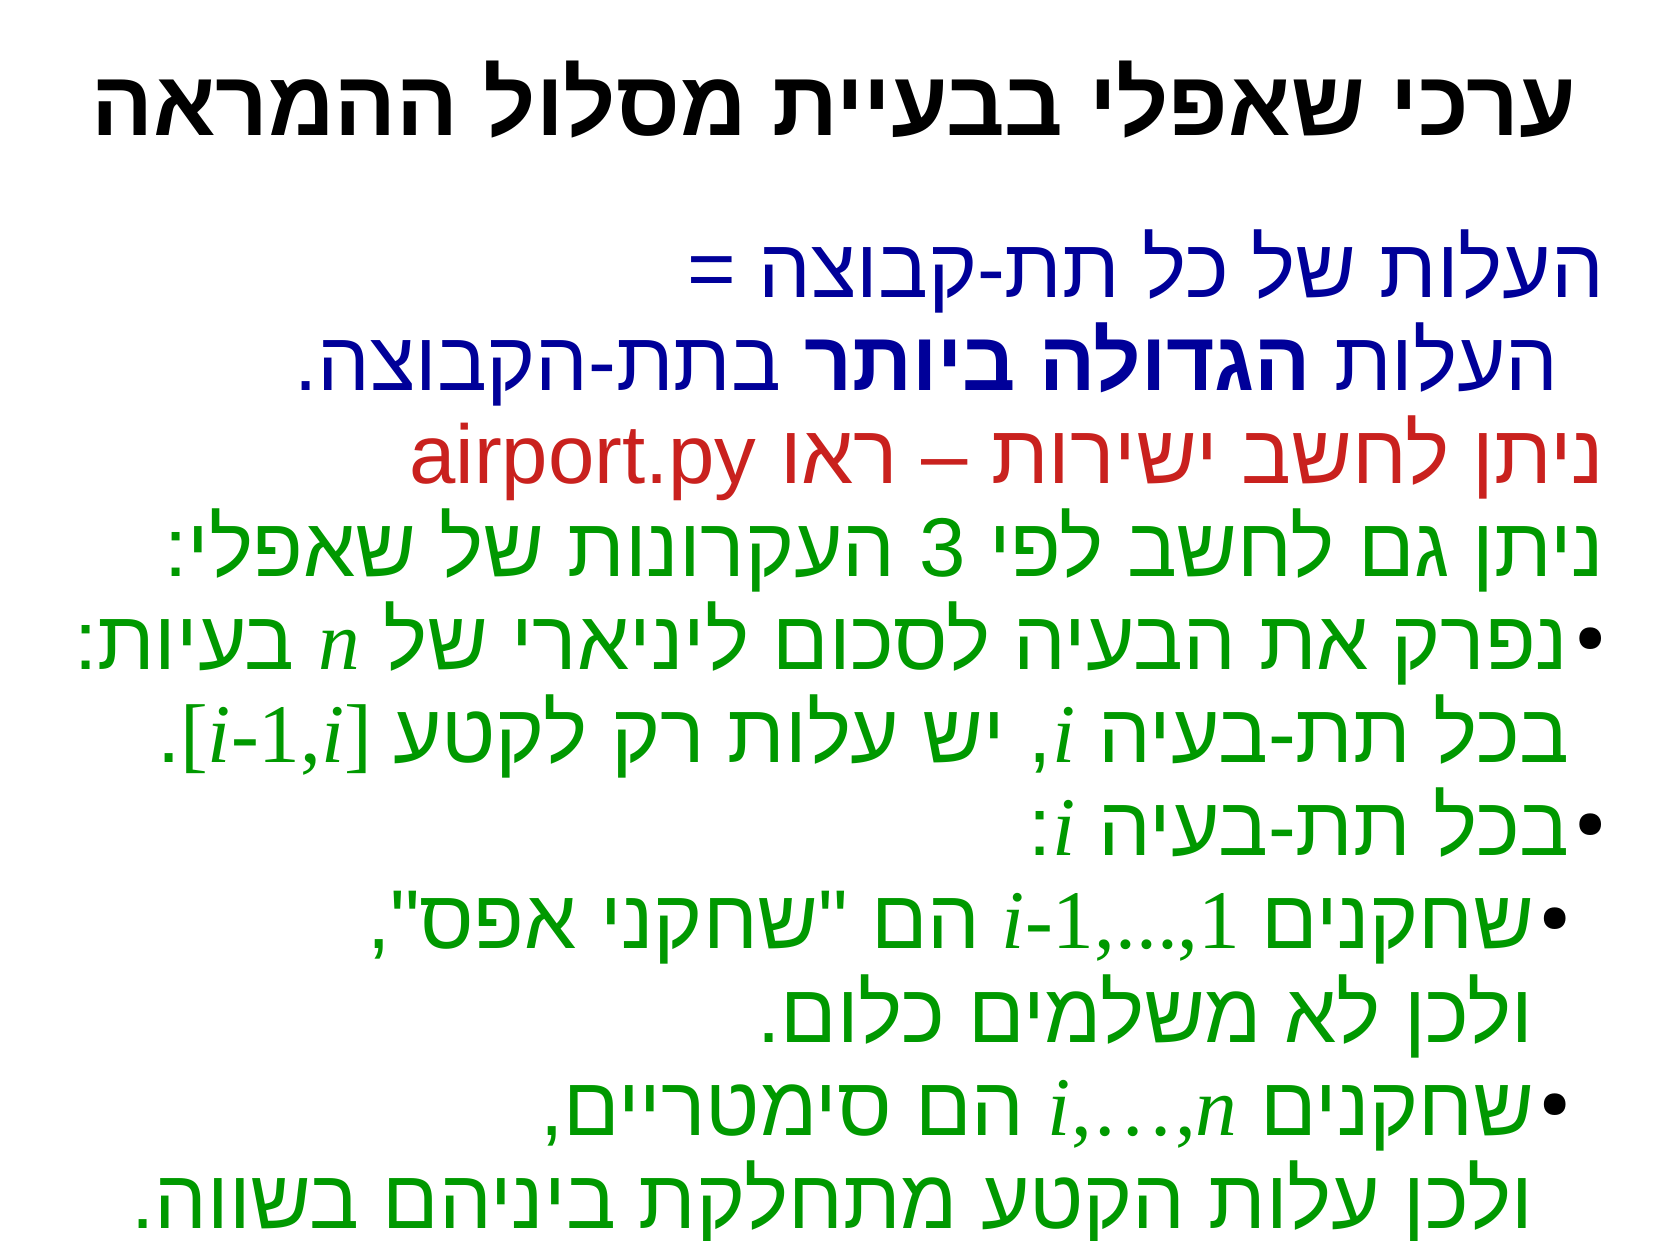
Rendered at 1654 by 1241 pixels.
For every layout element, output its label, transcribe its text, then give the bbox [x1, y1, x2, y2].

text_box העלות של כל תת-קבוצה = העלות הגדולה ביותר בתת-הקבוצה. ניתן לחשב ישירות – ראו airport.py ניתן גם לחשב לפי 3 העקרונות של שאפלי: נפרק את הבעיה לסכום ליניארי של n בעיות: בכל תת-בעיה i, יש עלות רק לקטע [i-1,i]. בכל תת-בעיה i: שחקנים 1,...,i-1 הם "שחקני אפס", ולכן לא משלמים כלום. שחקנים i,…,n הם סימטריים, ולכן עלות הקטע מתחלקת ביניהם בשווה. [0, 214, 1621, 1241]
title ערכי שאפלי בבעיית מסלול ההמראה [15, 0, 1654, 215]
